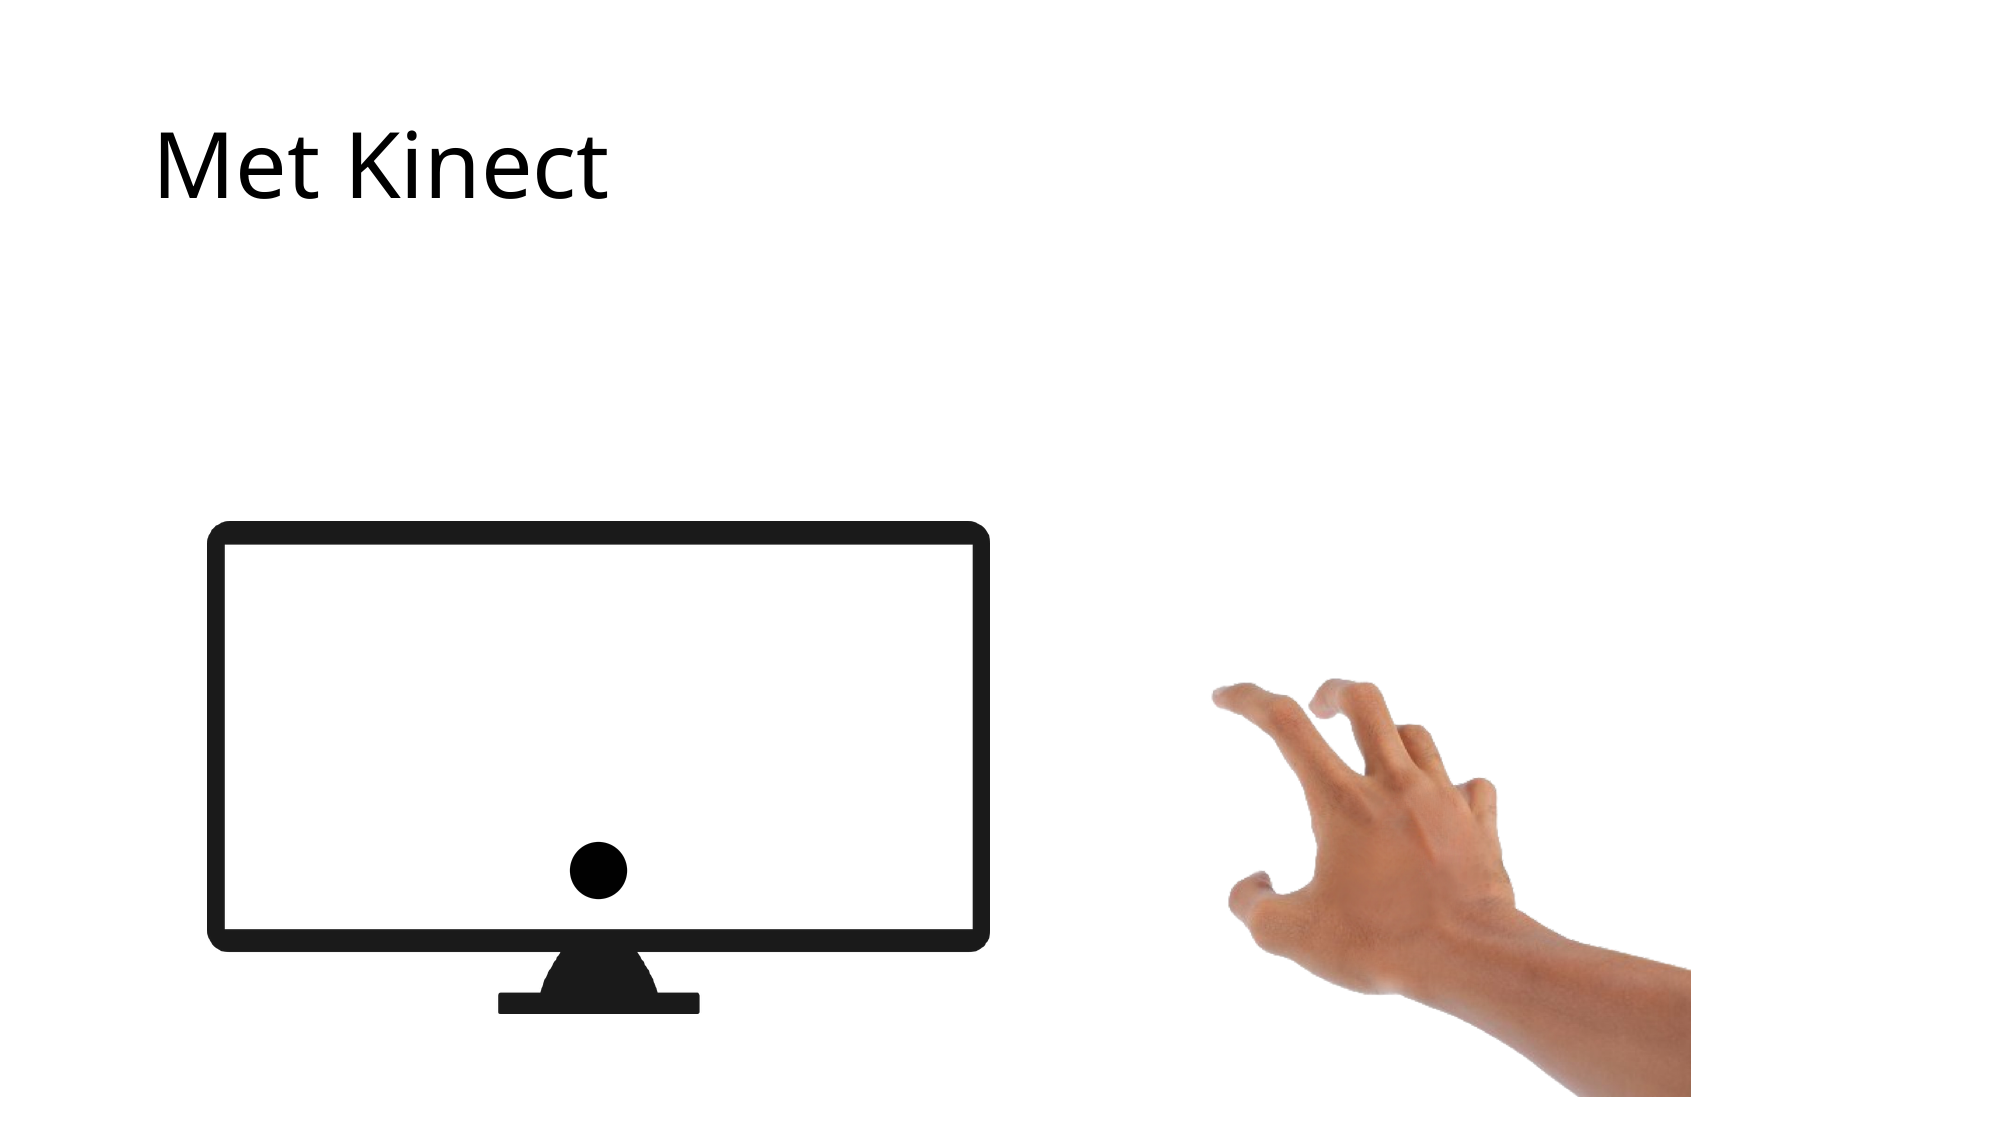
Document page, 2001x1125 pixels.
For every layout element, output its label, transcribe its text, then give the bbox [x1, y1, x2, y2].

picture [1130, 612, 1691, 1097]
title Met Kinect [137, 59, 1863, 278]
picture [207, 521, 990, 1014]
